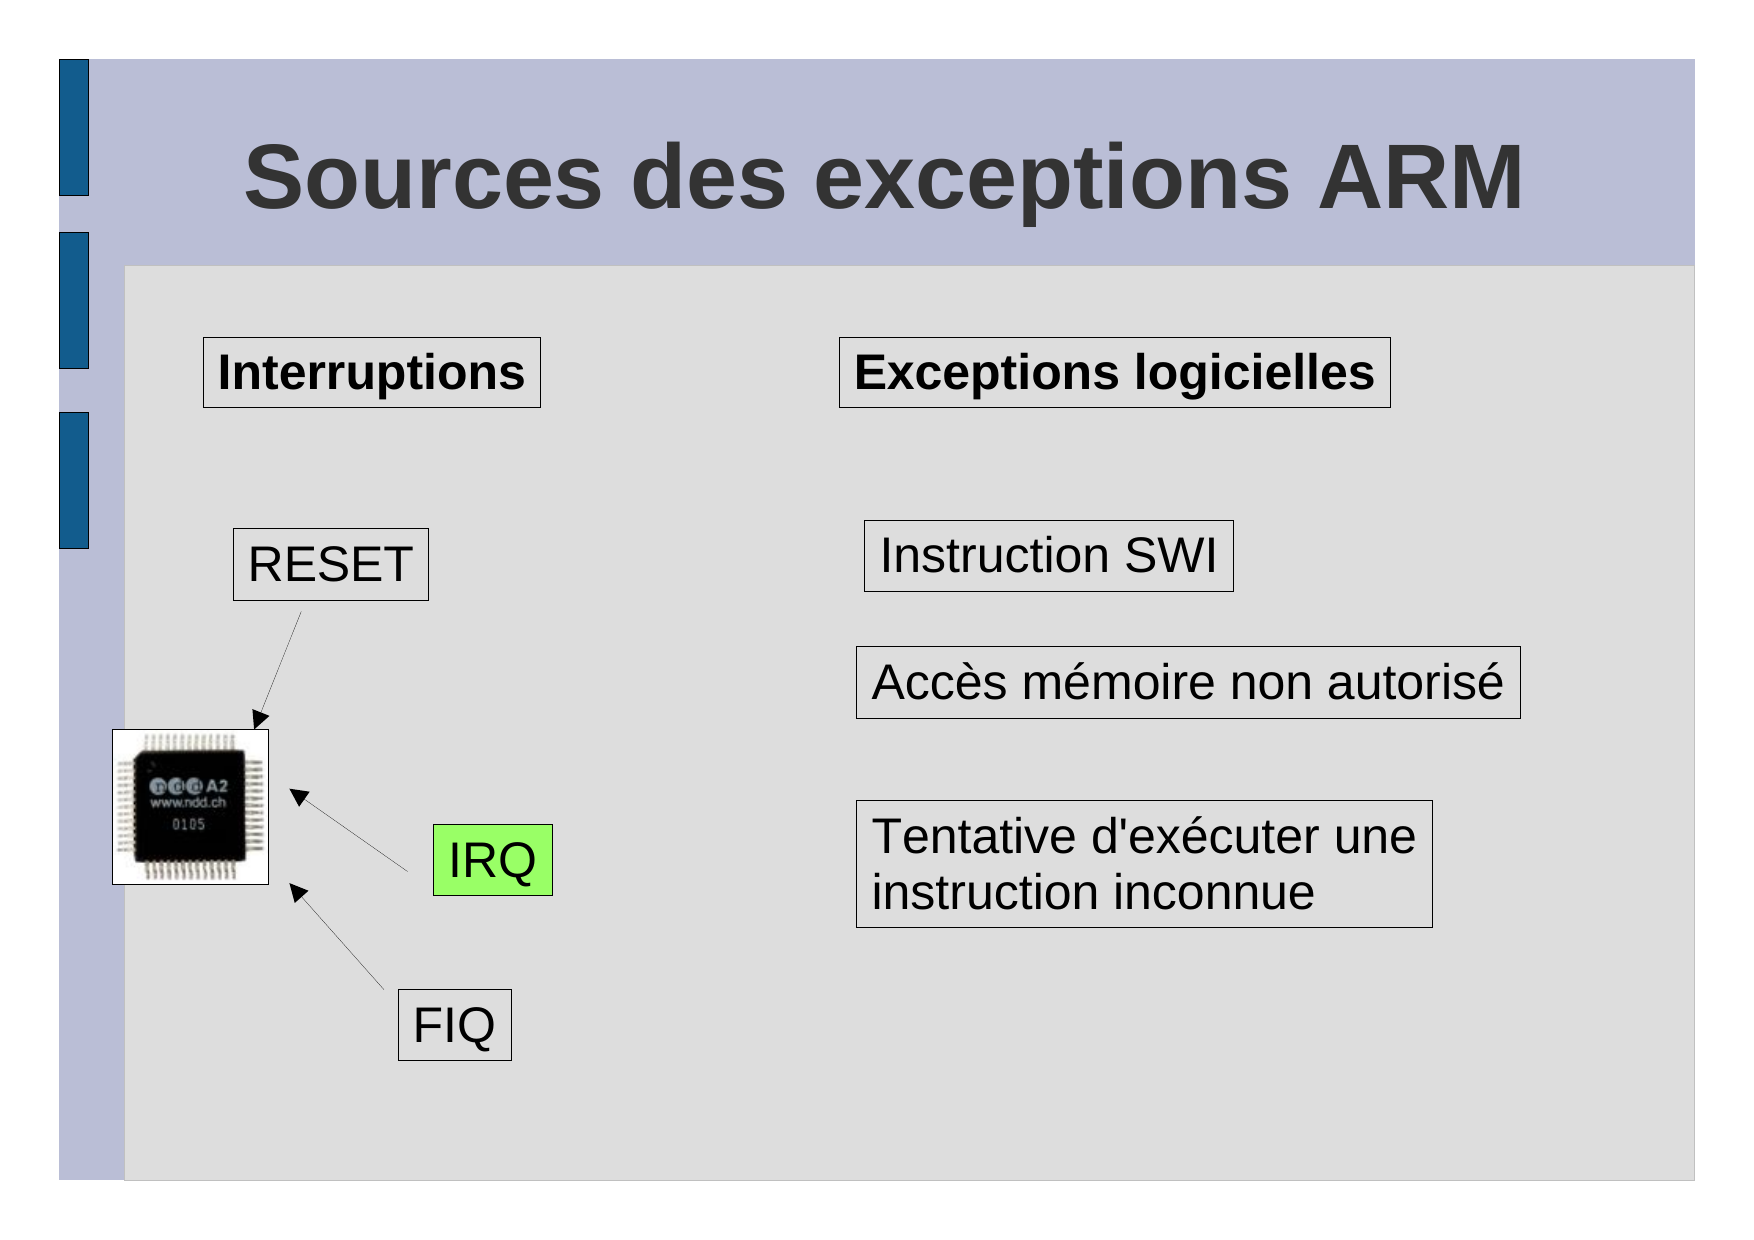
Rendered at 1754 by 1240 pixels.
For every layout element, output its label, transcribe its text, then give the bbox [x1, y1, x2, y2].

text_box Accès mémoire non autorisé [856, 646, 1521, 719]
text_box IRQ [433, 824, 553, 896]
text_box Instruction SWI [864, 520, 1234, 592]
text_box Exceptions logicielles [839, 337, 1391, 408]
text_box Interruptions [203, 337, 541, 408]
text_box FIQ [398, 989, 512, 1061]
picture [112, 729, 269, 885]
title Sources des exceptions ARM [118, 88, 1654, 266]
text_box RESET [233, 528, 429, 601]
text_box Tentative d'exécuter une instruction inconnue [856, 800, 1433, 928]
